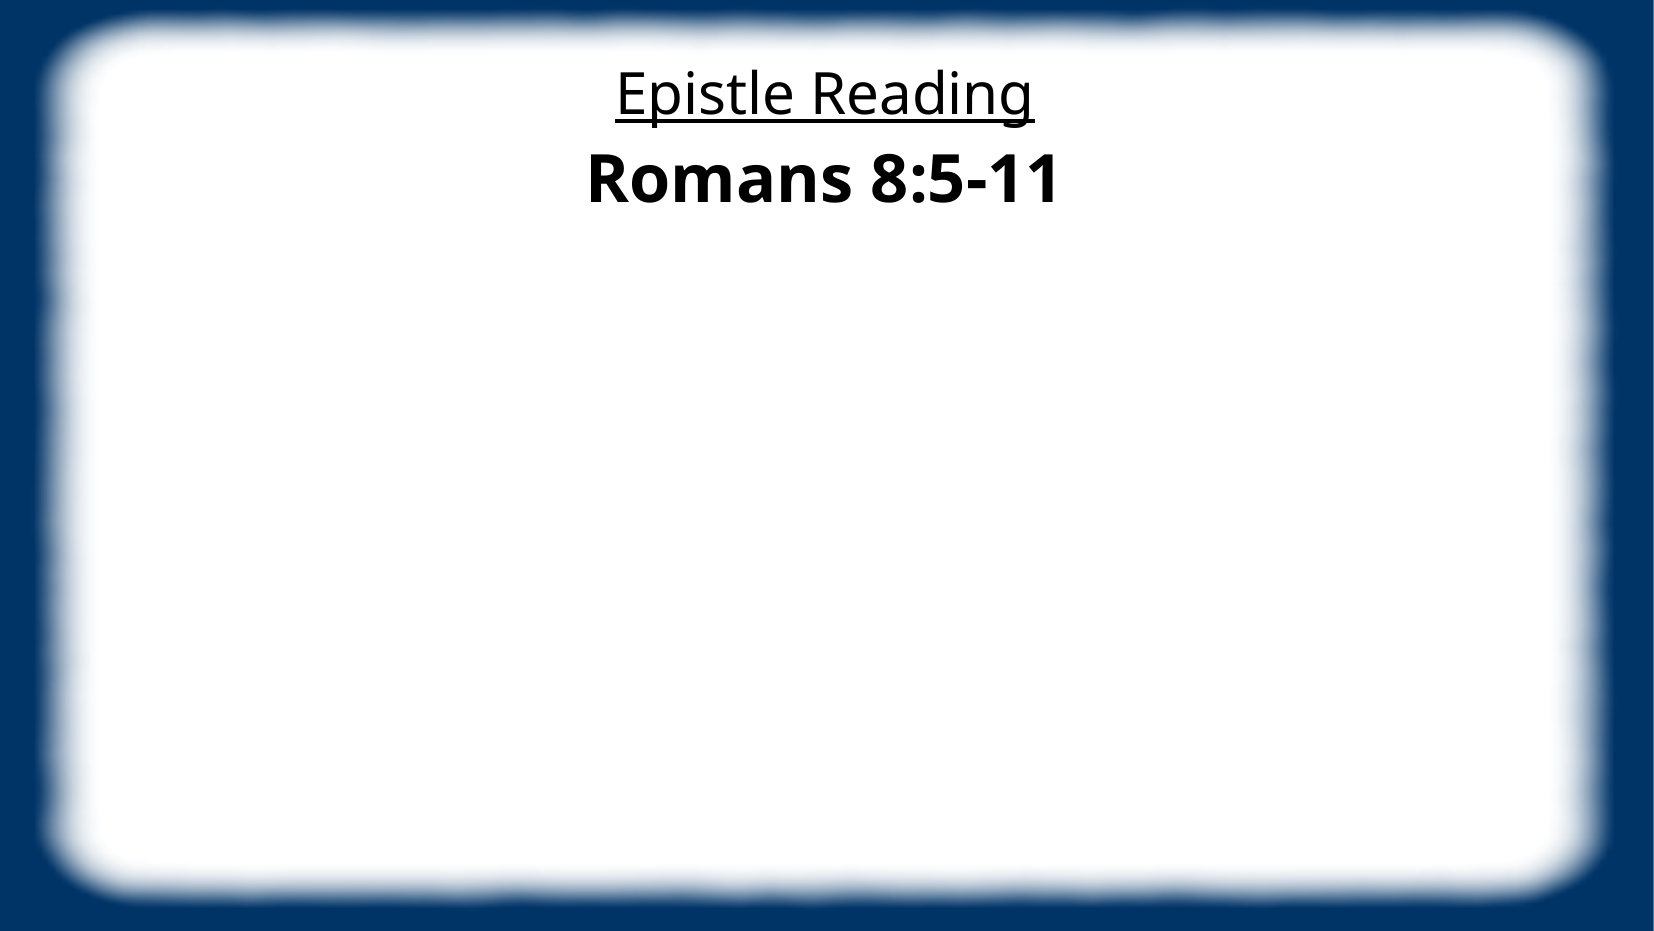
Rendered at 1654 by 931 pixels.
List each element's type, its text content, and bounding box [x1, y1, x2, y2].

text_box Epistle Reading Romans 8:5-11 [90, 45, 1561, 226]
picture [0, 0, 1654, 931]
